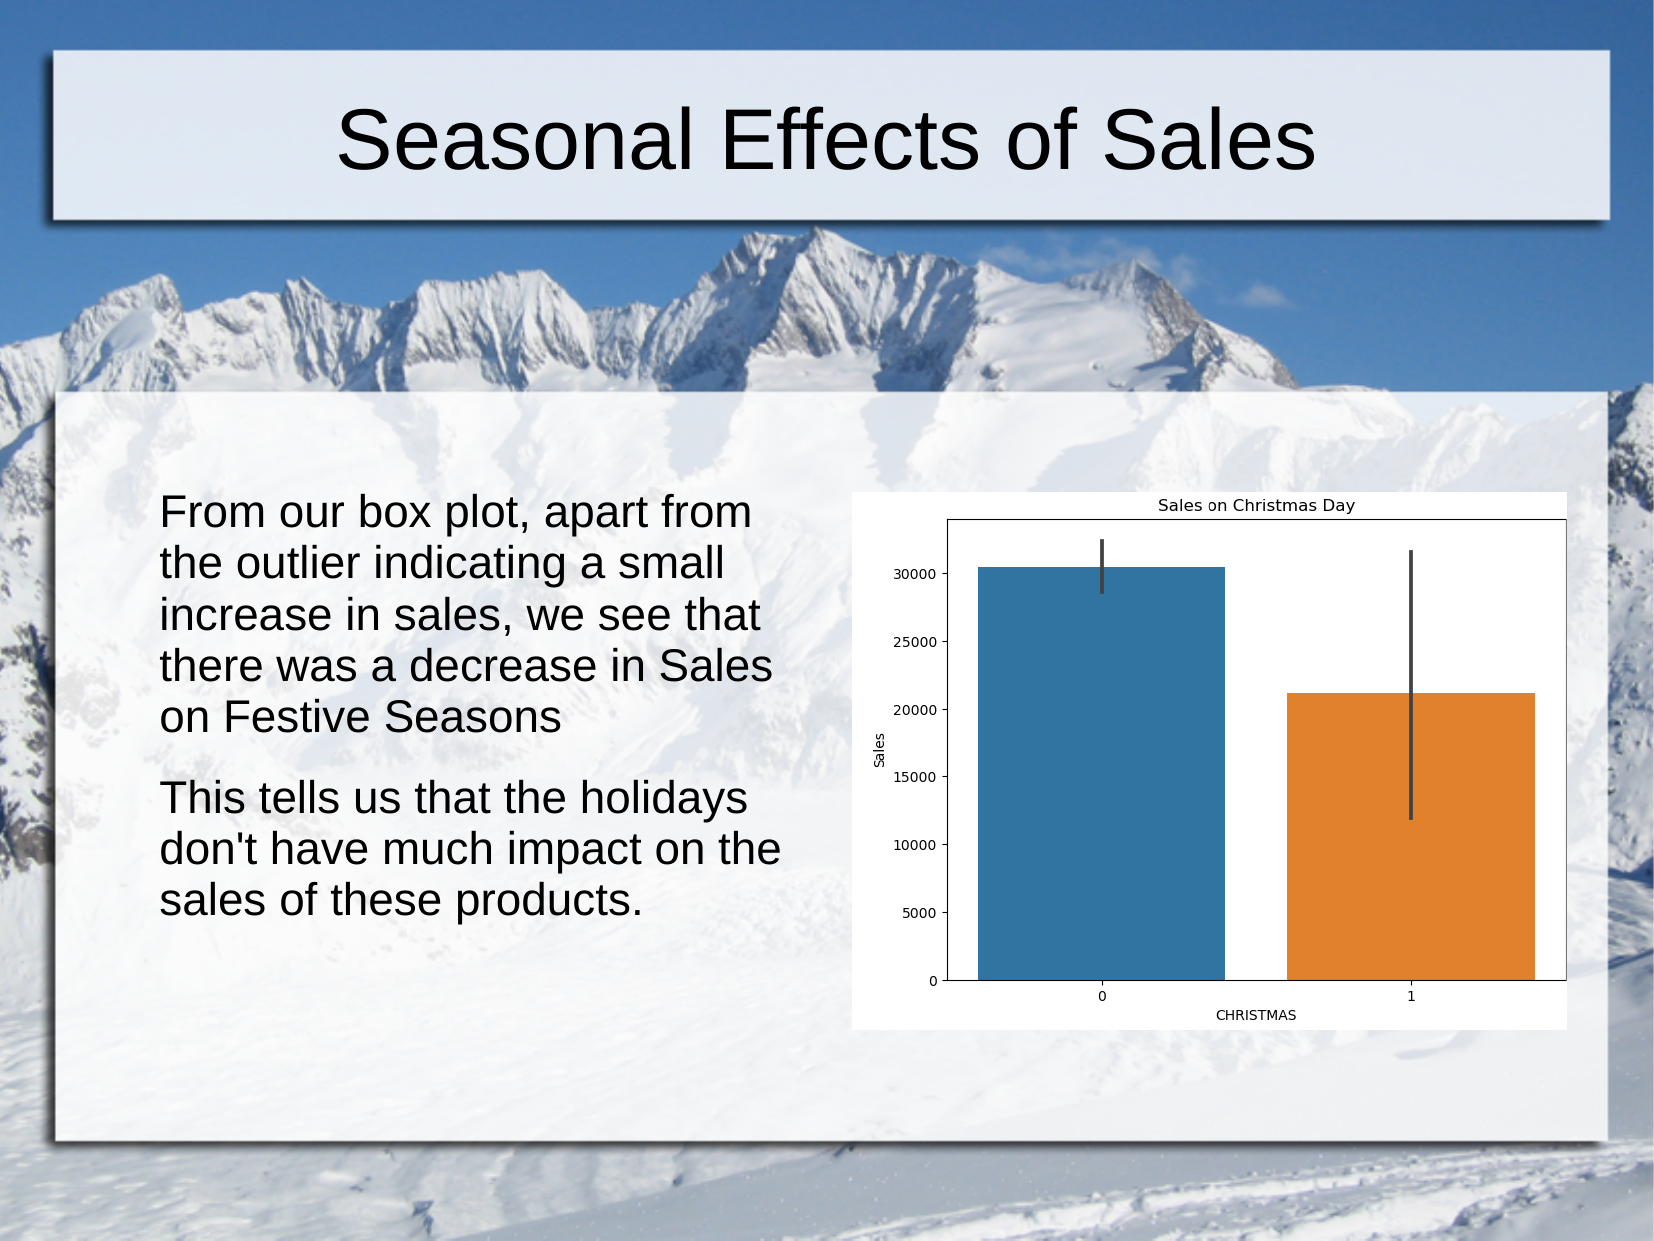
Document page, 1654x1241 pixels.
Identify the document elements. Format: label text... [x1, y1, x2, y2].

list From our box plot, apart from the outlier indicating a small increase in sales, we see that there was a decrease in Sales on Festive Seasons This tells us that the holidays don't have much impact on the sales of these products. [88, 486, 812, 1036]
picture [0, 0, 1654, 1241]
title Seasonal Effects of Sales [59, 61, 1595, 219]
